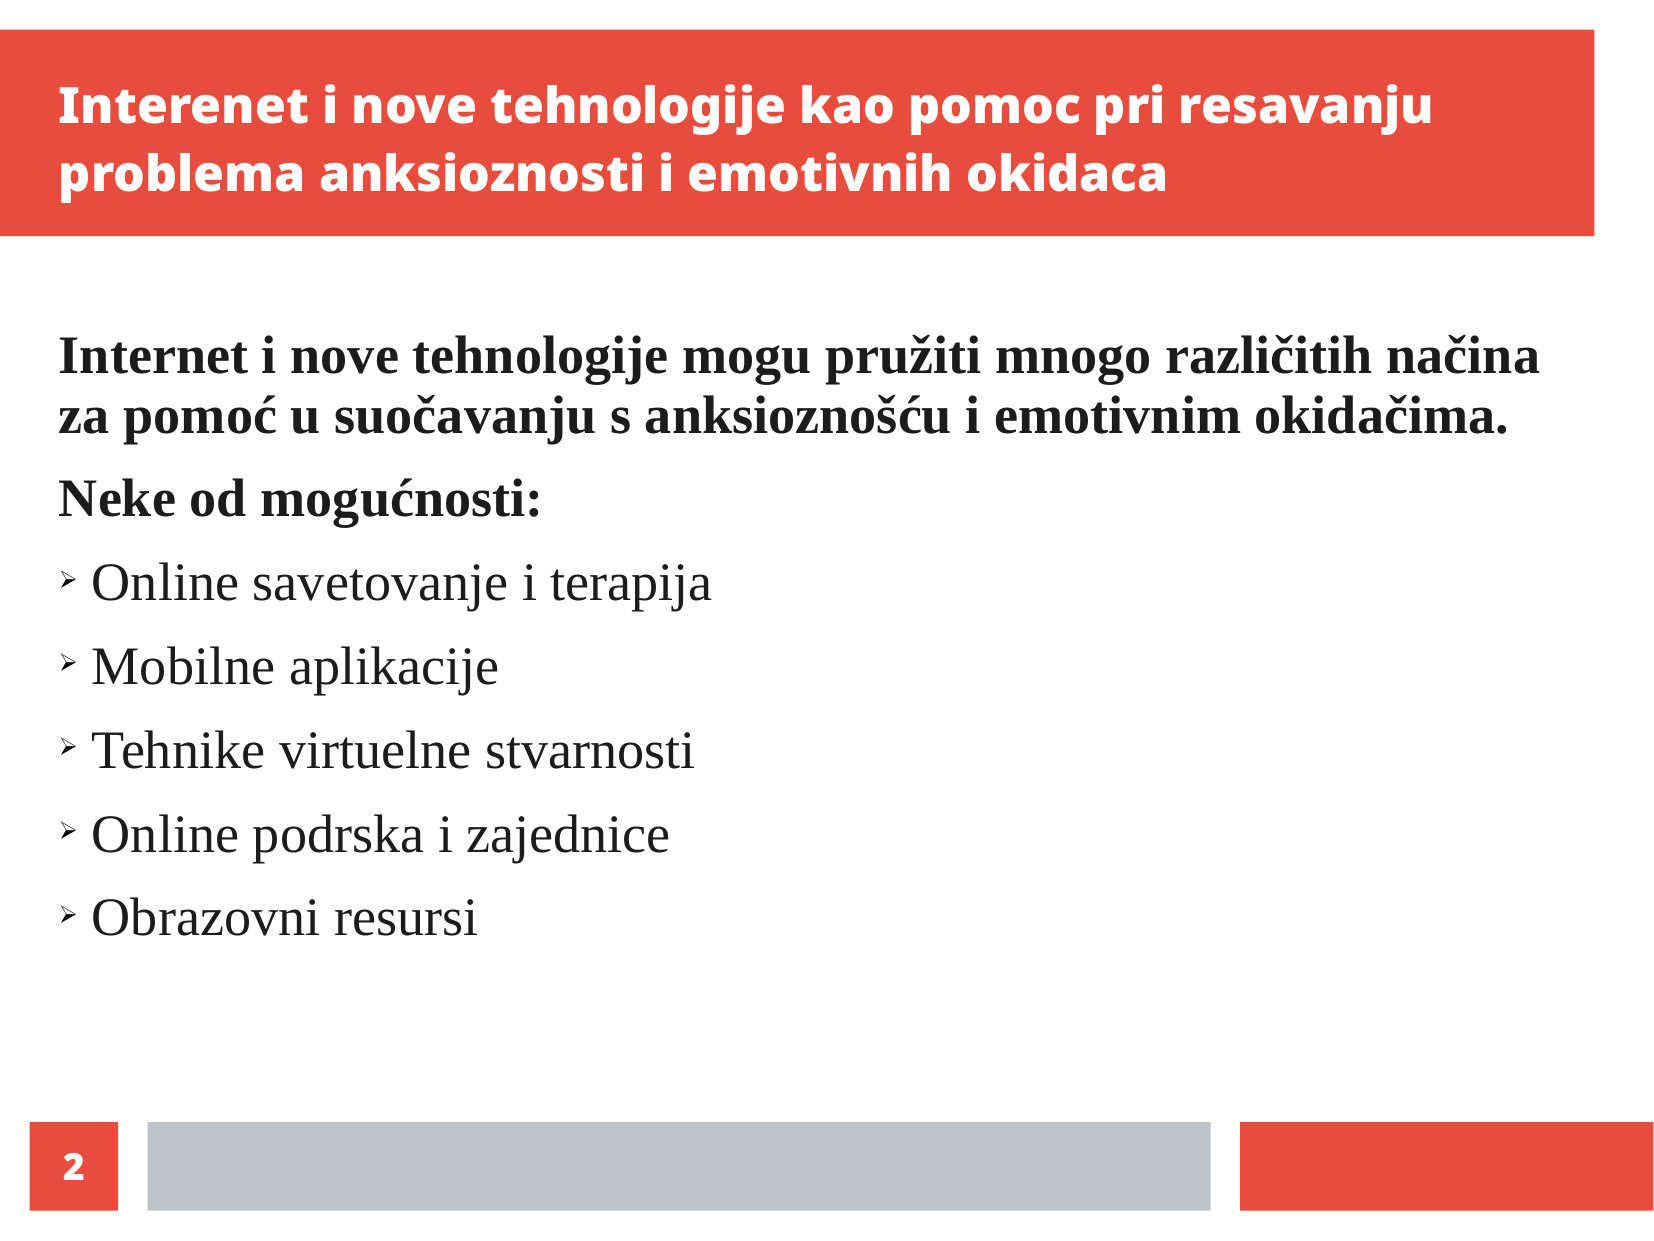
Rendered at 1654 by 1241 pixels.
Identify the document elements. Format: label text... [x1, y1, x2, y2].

list Internet i nove tehnologije mogu pružiti mnogo različitih načina za pomoć u suočavanju s anksioznošću i emotivnim okidačima. Neke od mogućnosti: Online savetovanje i terapija Mobilne aplikacije Tehnike virtuelne stvarnosti Online podrska i zajednice Obrazovni resursi [59, 324, 1565, 1093]
title Interenet i nove tehnologije kao pomoc pri resavanju problema anksioznosti i emotivnih okidaca [59, 59, 1595, 207]
